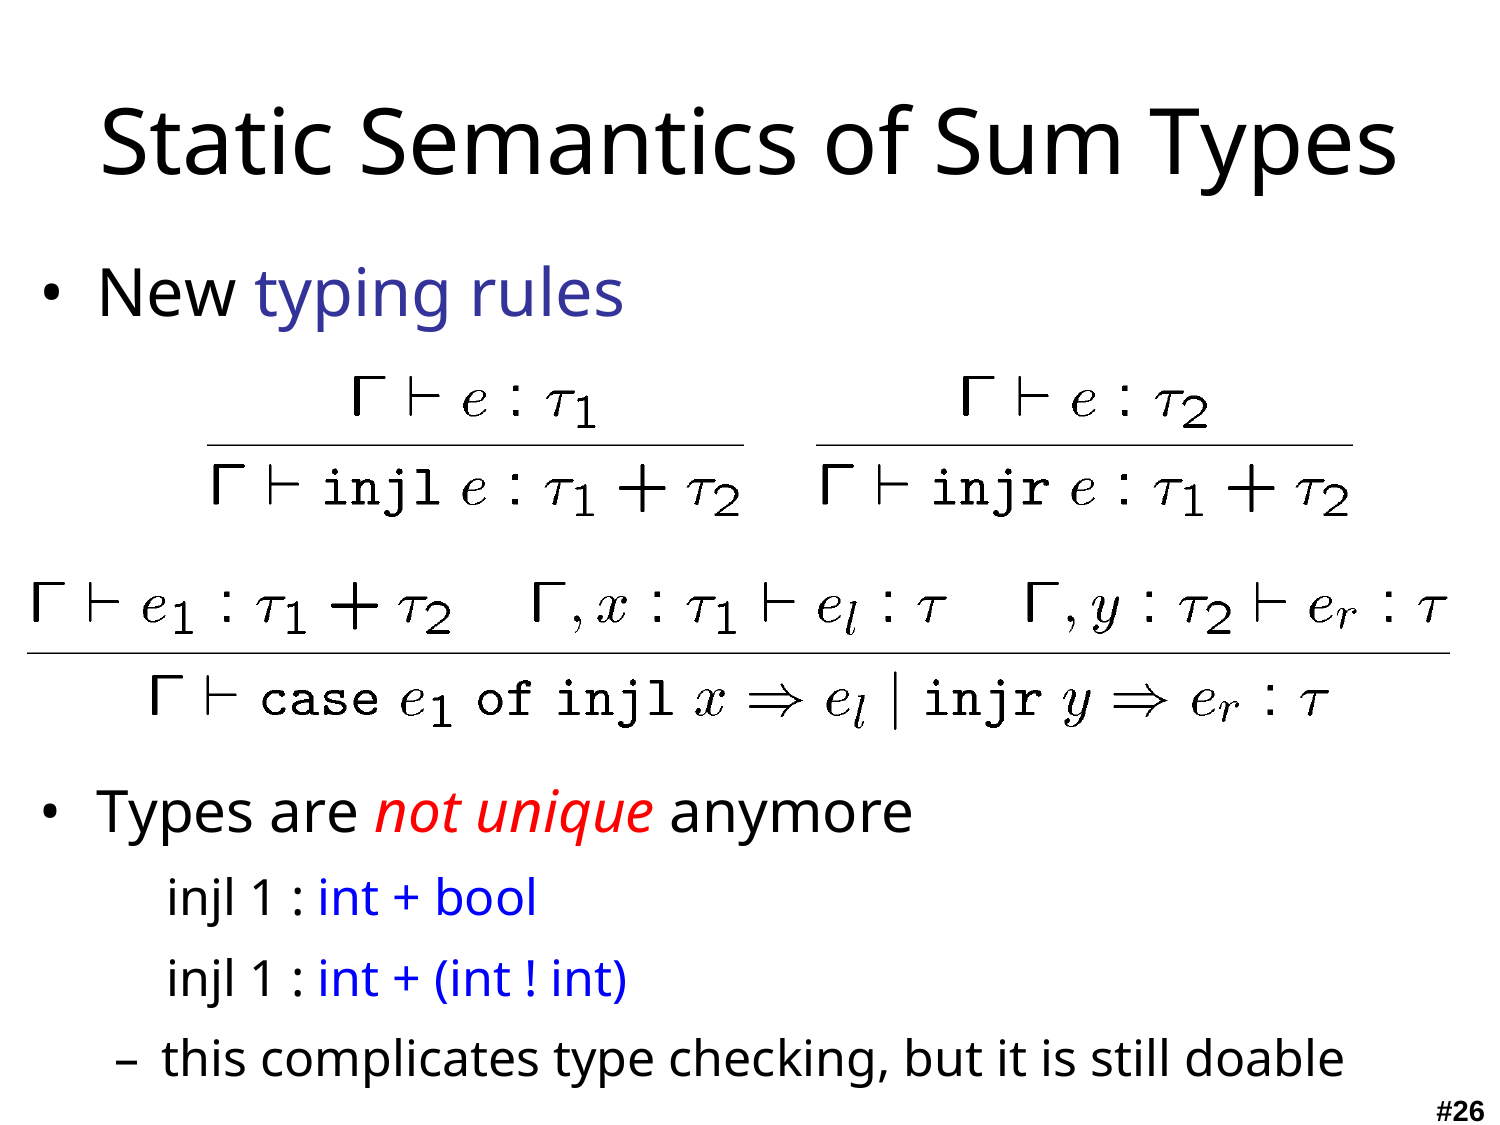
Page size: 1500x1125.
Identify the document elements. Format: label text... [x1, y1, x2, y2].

title Static Semantics of Sum Types [24, 45, 1476, 233]
picture [24, 374, 1450, 731]
list New typing rules [24, 237, 1476, 343]
text_box Types are not unique anymore injl 1 : int + bool injl 1 : int + (int ! int) this complicates type checking, but it is still doable [24, 762, 1388, 1025]
